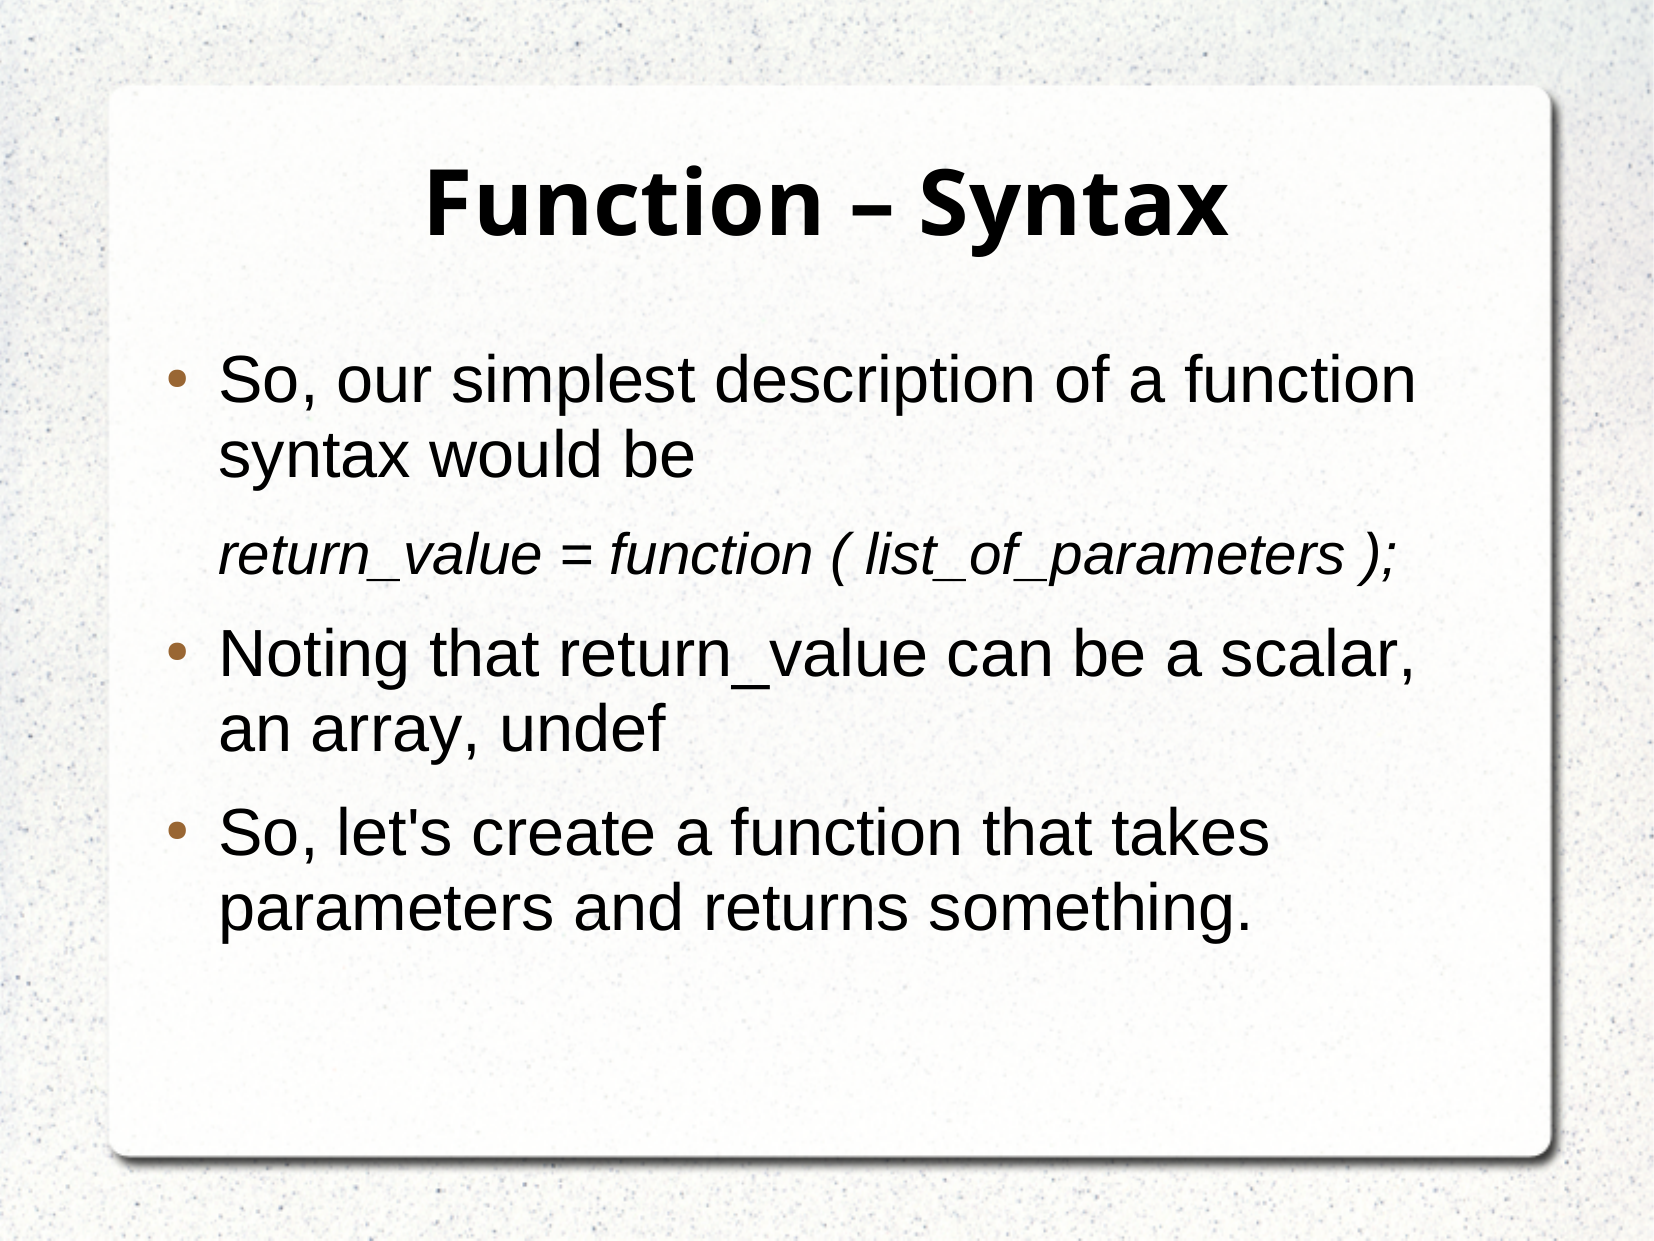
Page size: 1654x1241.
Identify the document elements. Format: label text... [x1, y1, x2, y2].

list So, our simplest description of a function syntax would be return_value = function ( list_of_parameters ); Noting that return_value can be a scalar, an array, undef So, let's create a function that takes parameters and returns something. [147, 342, 1506, 978]
picture [0, 0, 1654, 1241]
title Function – Syntax [118, 96, 1536, 304]
